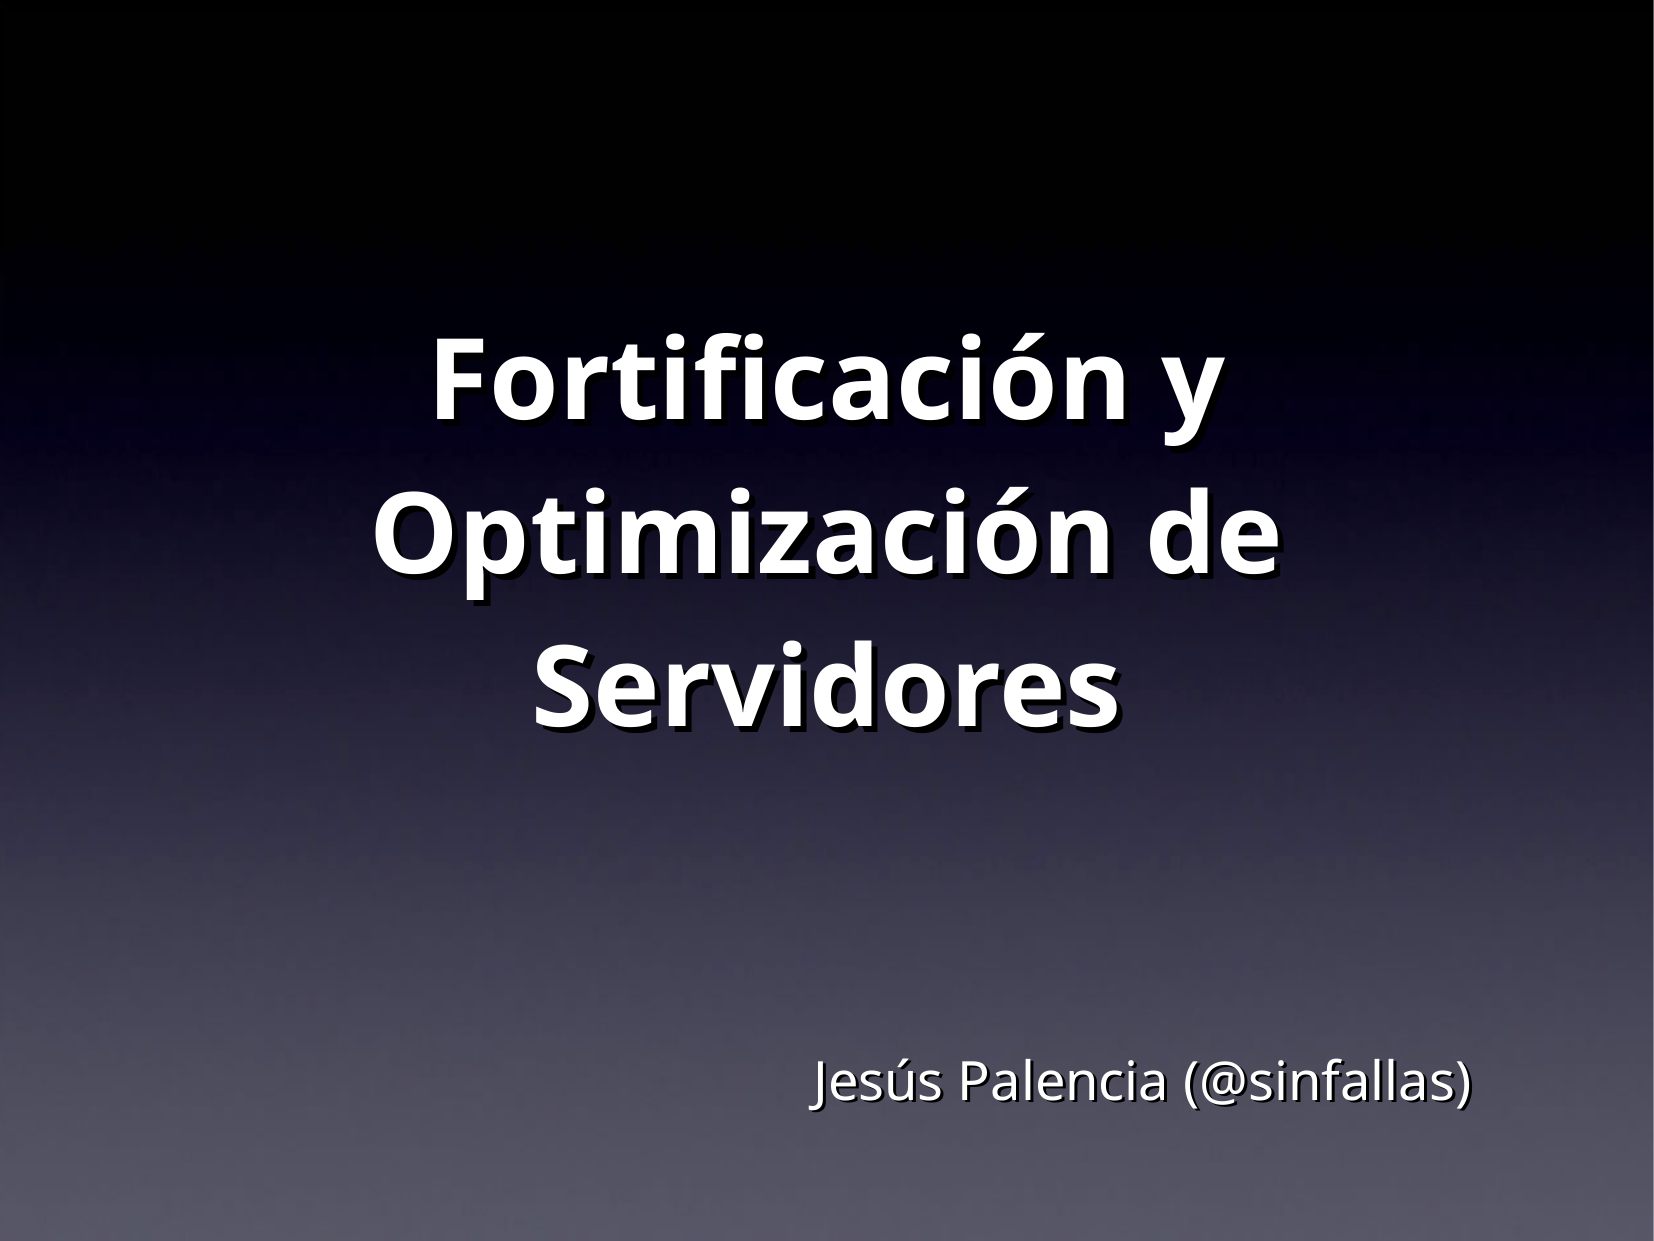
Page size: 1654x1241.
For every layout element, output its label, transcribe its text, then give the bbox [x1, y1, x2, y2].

text_box Jesús Palencia (@sinfallas) [798, 1034, 1429, 1174]
text_box Fortificación y Optimización de Servidores [82, 49, 1571, 1010]
picture [0, 0, 1654, 1241]
